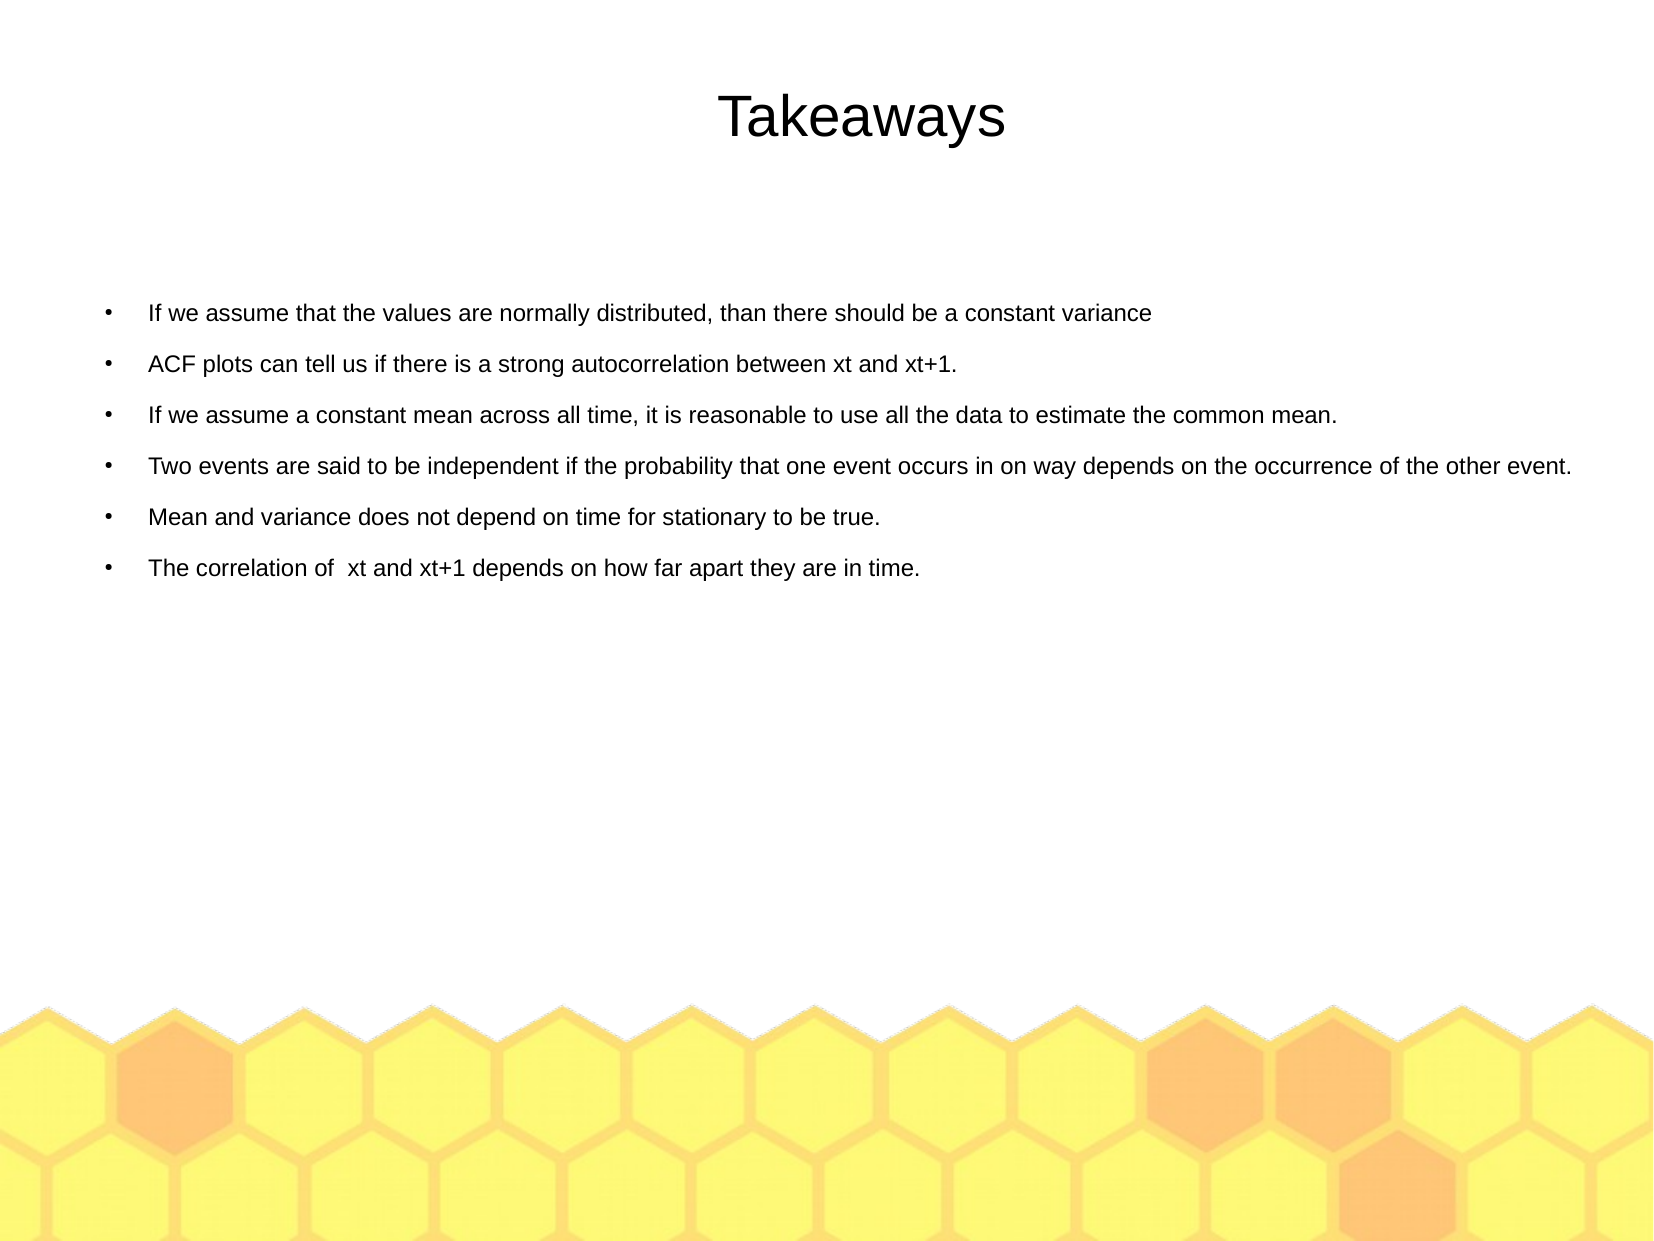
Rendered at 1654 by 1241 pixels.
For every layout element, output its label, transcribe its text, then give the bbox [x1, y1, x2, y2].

title Takeaways [82, 50, 1571, 181]
list If we assume that the values are normally distributed, than there should be a constant variance ACF plots can tell us if there is a strong autocorrelation between xt and xt+1. If we assume a constant mean across all time, it is reasonable to use all the data to estimate the common mean. Two events are said to be independent if the probability that one event occurs in on way depends on the occurrence of the other event. Mean and variance does not depend on time for stationary to be true. The correlation of xt and xt+1 depends on how far apart they are in time. [90, 300, 1579, 586]
picture [0, 1001, 1654, 1241]
